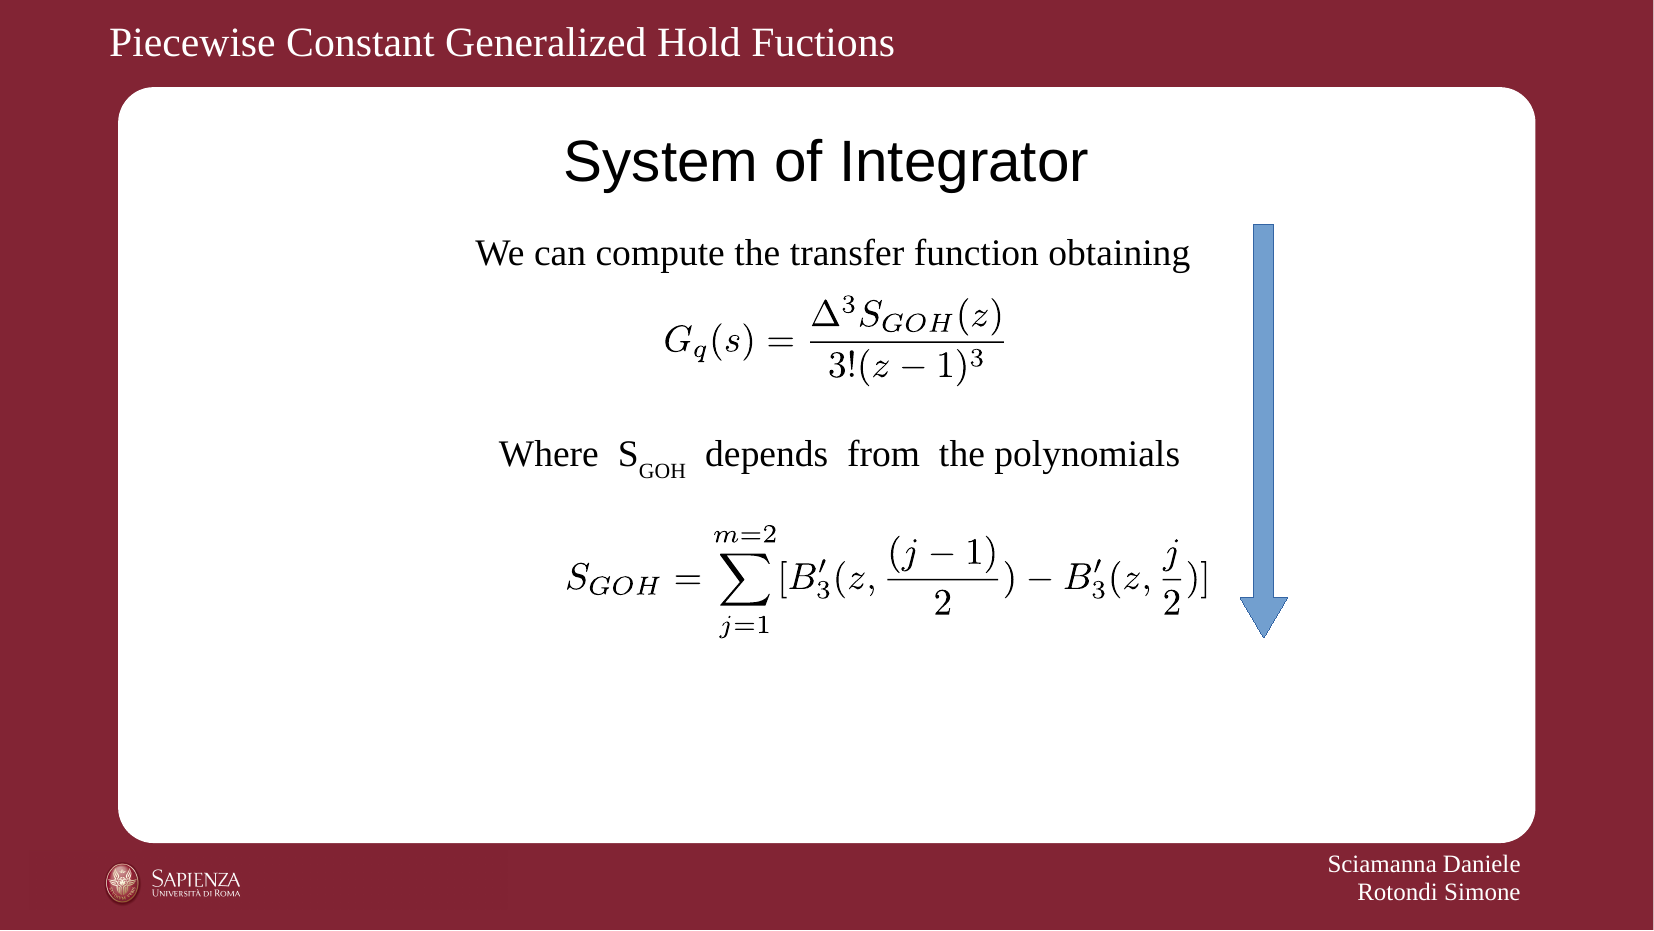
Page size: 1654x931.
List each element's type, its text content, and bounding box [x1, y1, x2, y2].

text_box Where SGOH depends from the polynomials [484, 425, 1217, 497]
title System of Integrator [162, 110, 1492, 213]
text_box [118, 87, 1536, 844]
text_box Piecewise Constant Generalized Hold Fuctions [94, 11, 1342, 92]
picture [29, 850, 508, 910]
text_box Sciamanna Daniele Rotondi Simone [933, 843, 1536, 914]
text_box We can compute the transfer function obtaining [460, 224, 1217, 323]
